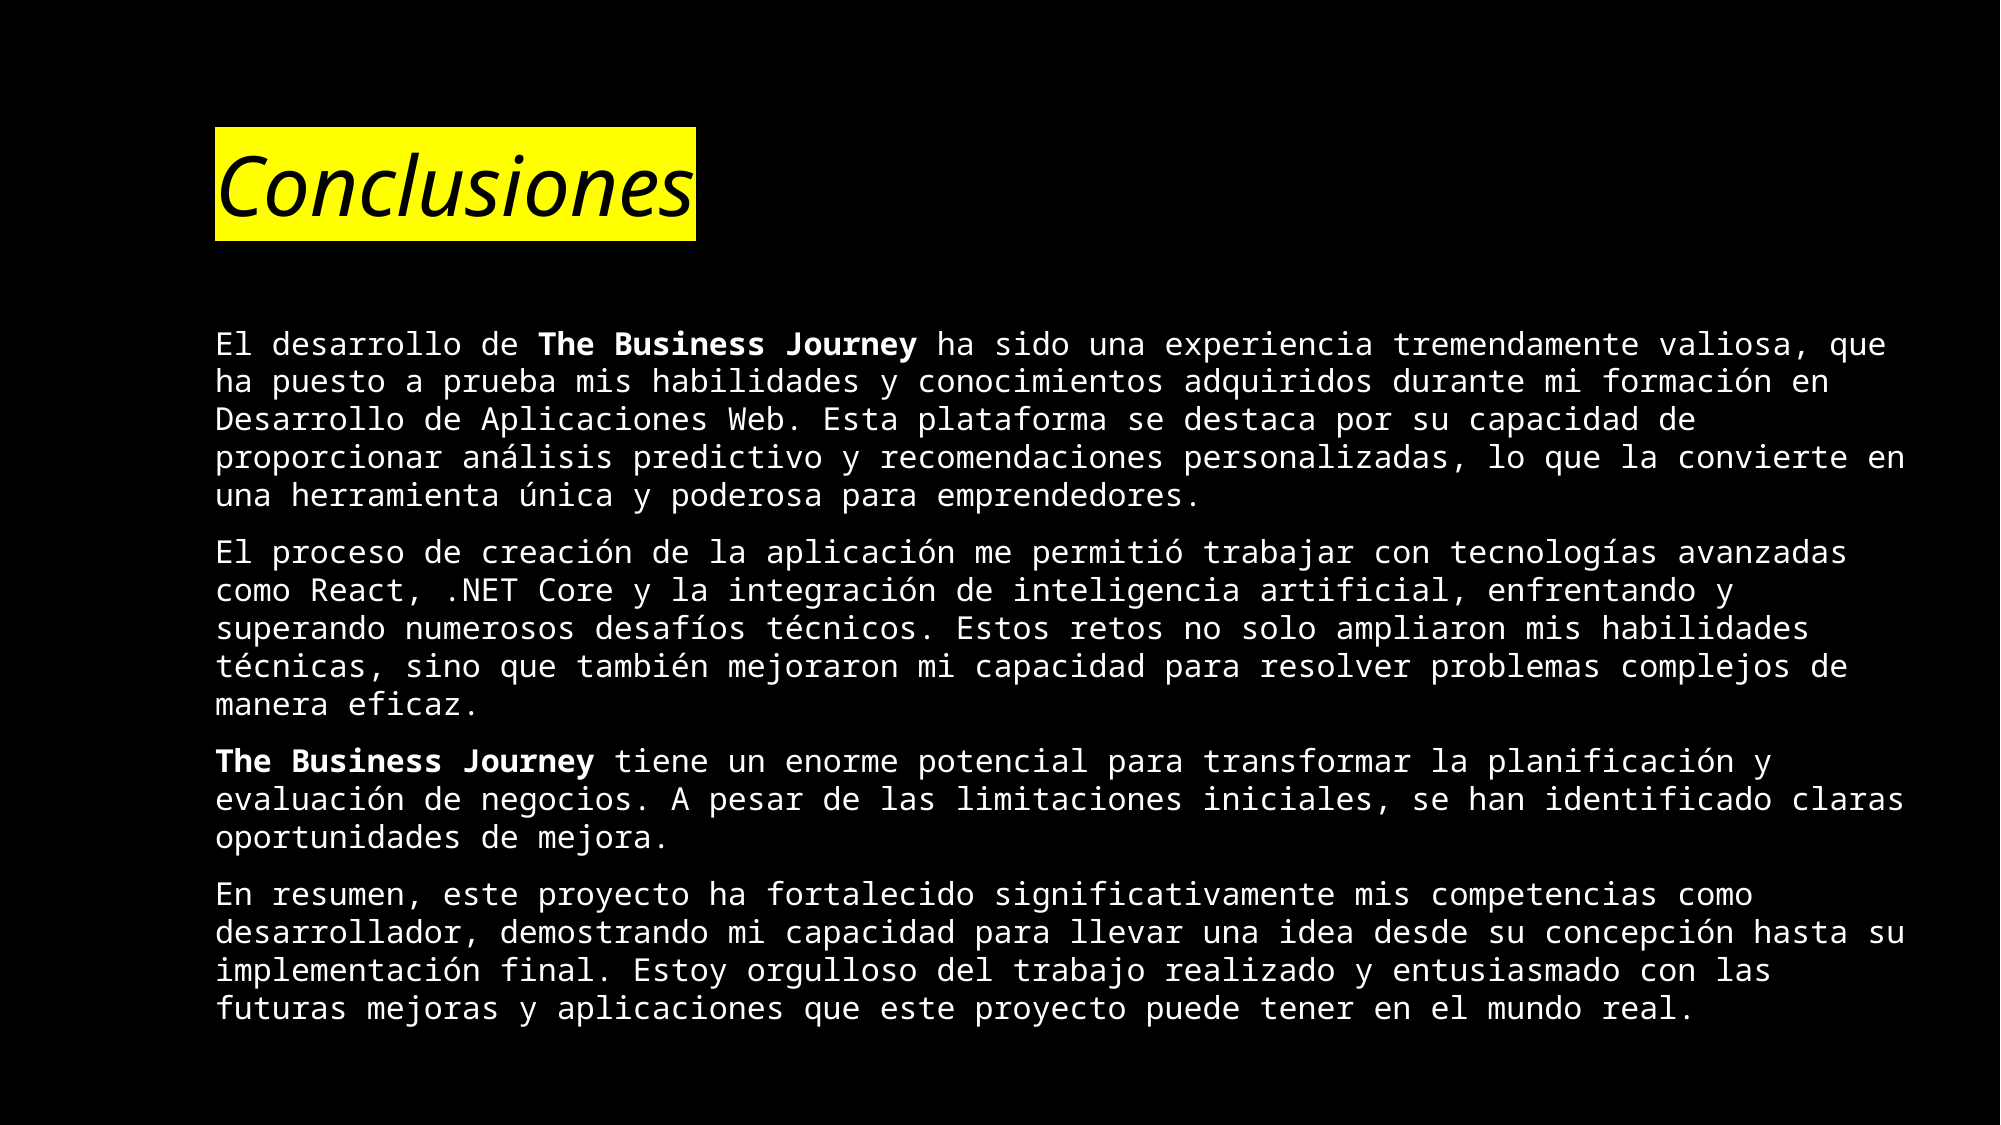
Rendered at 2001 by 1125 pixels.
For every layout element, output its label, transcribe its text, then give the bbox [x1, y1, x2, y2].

list El desarrollo de The Business Journey ha sido una experiencia tremendamente valiosa, que ha puesto a prueba mis habilidades y conocimientos adquiridos durante mi formación en Desarrollo de Aplicaciones Web. Esta plataforma se destaca por su capacidad de proporcionar análisis predictivo y recomendaciones personalizadas, lo que la convierte en una herramienta única y poderosa para emprendedores. El proceso de creación de la aplicación me permitió trabajar con tecnologías avanzadas como React, .NET Core y la integración de inteligencia artificial, enfrentando y superando numerosos desafíos técnicos. Estos retos no solo ampliaron mis habilidades técnicas, sino que también mejoraron mi capacidad para resolver problemas complejos de manera eficaz. The Business Journey tiene un enorme potencial para transformar la planificación y evaluación de negocios. A pesar de las limitaciones iniciales, se han identificado claras oportunidades de mejora. En resumen, este proyecto ha fortalecido significativamente mis competencias como desarrollador, demostrando mi capacidad para llevar una idea desde su concepción hasta su implementación final. Estoy orgulloso del trabajo realizado y entusiasmado con las futuras mejoras y aplicaciones que este proyecto puede tener en el mundo real. [200, 316, 1924, 1040]
title Conclusiones [200, 0, 1758, 241]
